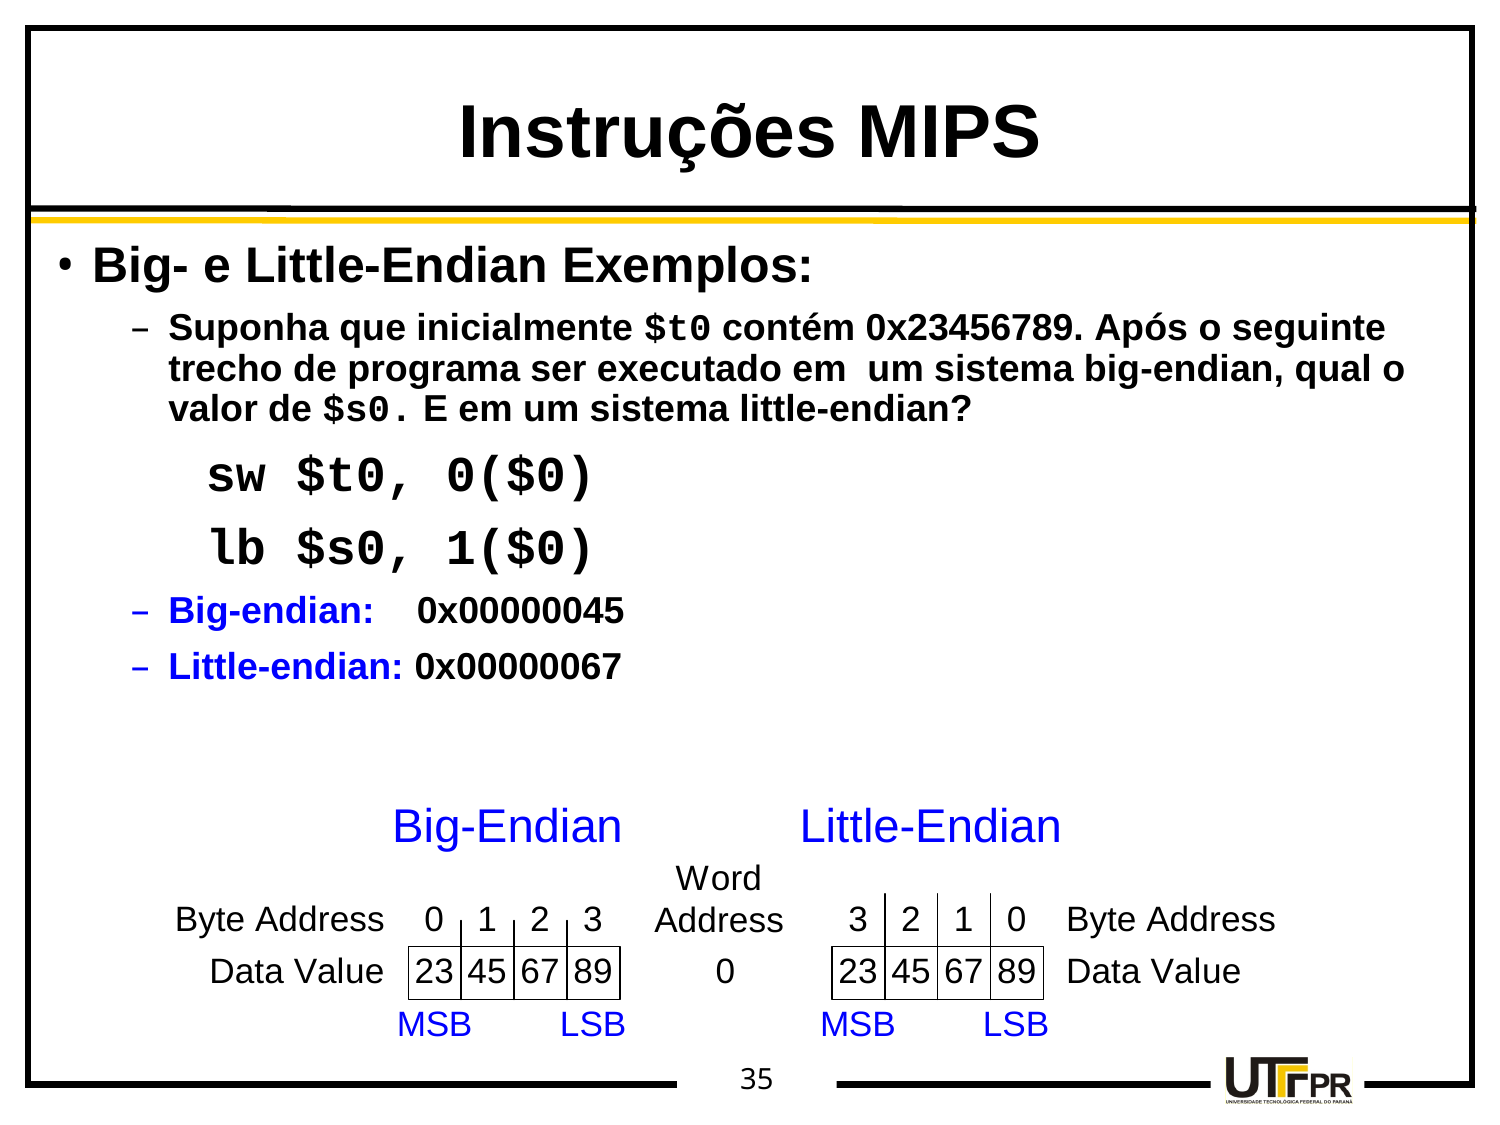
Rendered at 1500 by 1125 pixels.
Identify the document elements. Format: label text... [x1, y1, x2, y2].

title Instruções MIPS [0, 78, 1500, 185]
chart [137, 785, 1313, 1059]
list Big- e Little-Endian Exemplos: Suponha que inicialmente $t0 contém 0x23456789. Após o seguinte trecho de programa ser executado em um sistema big-endian, qual o valor de $s0. E em um sistema little-endian? sw $t0, 0($0) lb $s0, 1($0) Big-endian: 0x00000045 Little-endian: 0x00000067 [41, 231, 1447, 1125]
